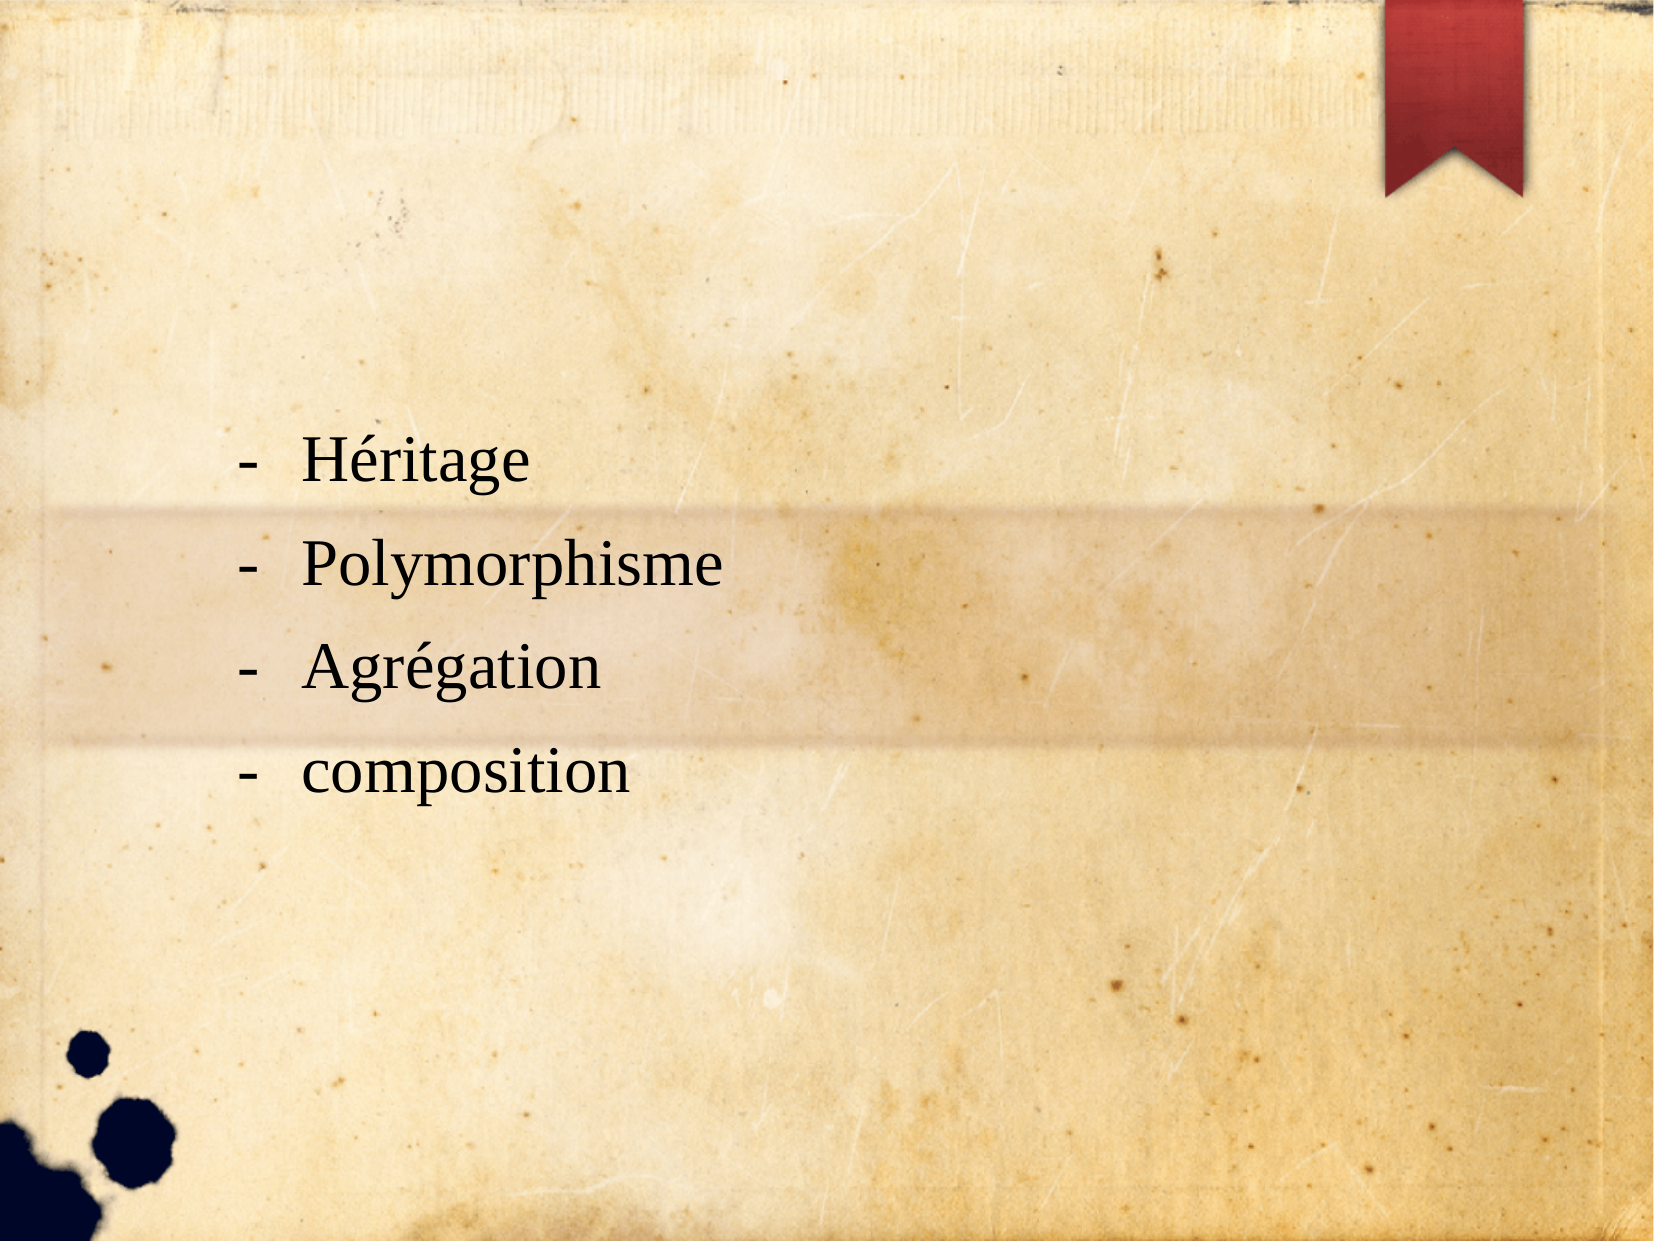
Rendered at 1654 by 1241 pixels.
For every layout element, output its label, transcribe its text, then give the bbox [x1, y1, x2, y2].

list - Héritage - Polymorphisme - Agrégation - composition [82, 318, 1538, 1040]
picture [0, 0, 1654, 1241]
